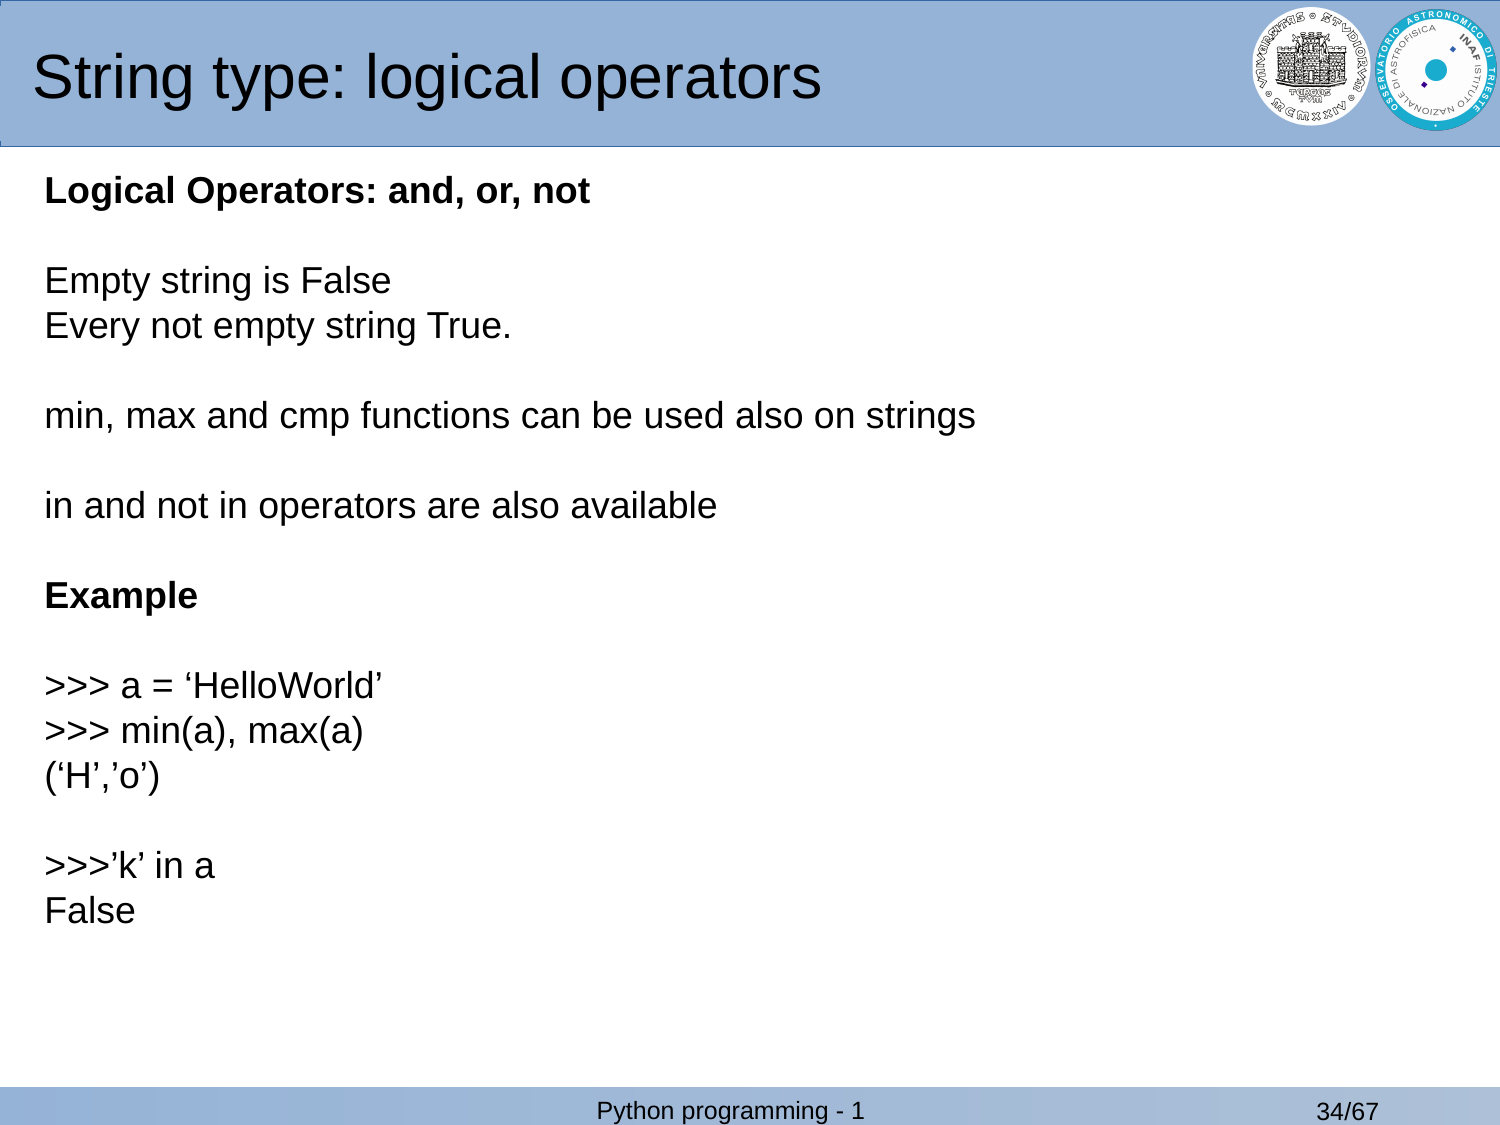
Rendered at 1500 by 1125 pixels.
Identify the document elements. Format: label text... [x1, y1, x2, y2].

list Logical Operators: and, or, not Empty string is False Every not empty string True. min, max and cmp functions can be used also on strings in and not in operators are also available Example >>> a = ‘HelloWorld’ >>> min(a), max(a) (‘H’,’o’) >>>’k’ in a False [29, 158, 1500, 1071]
text_box String type: logical operators [0, 5, 1253, 141]
picture [1253, 0, 1500, 156]
